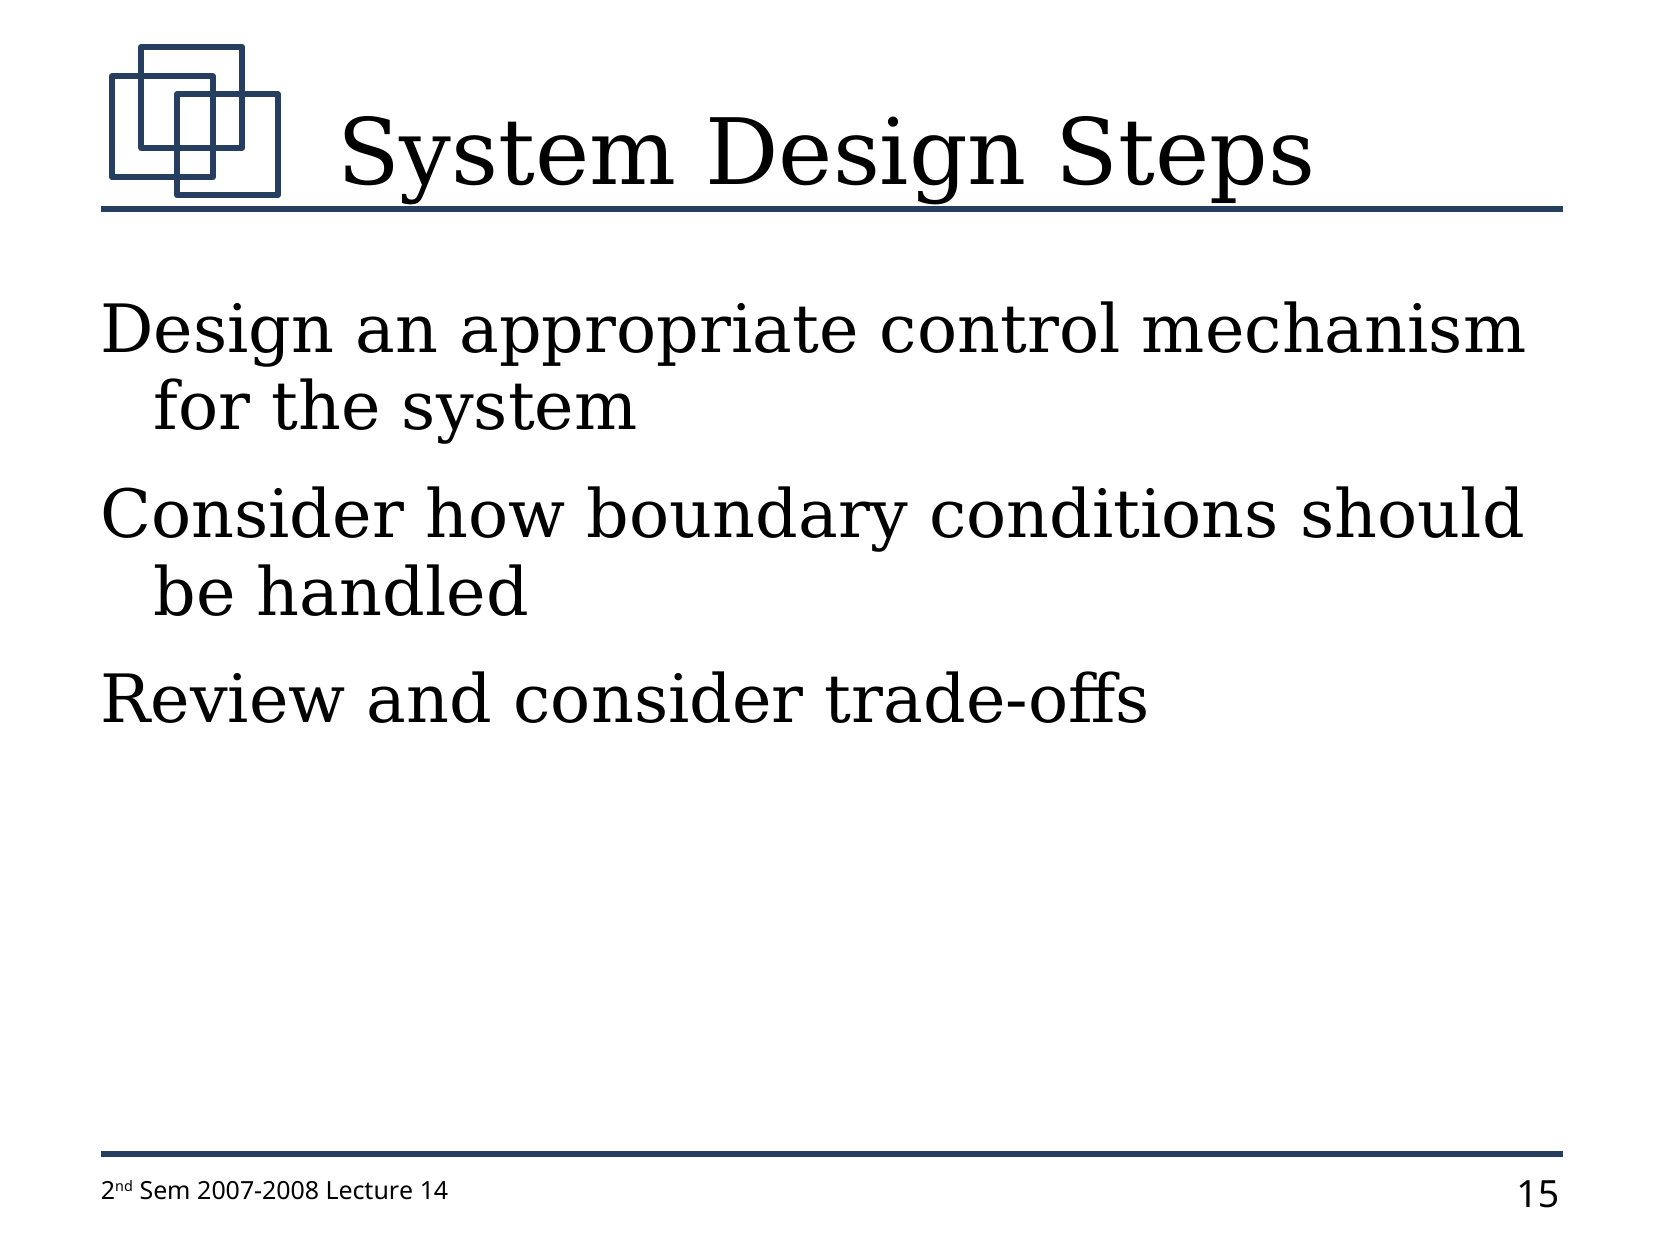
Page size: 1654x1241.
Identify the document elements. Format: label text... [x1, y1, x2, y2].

title System Design Steps [82, 49, 1571, 257]
list Design an appropriate control mechanism for the system Consider how boundary conditions should be handled Review and consider trade-offs [82, 290, 1571, 1109]
